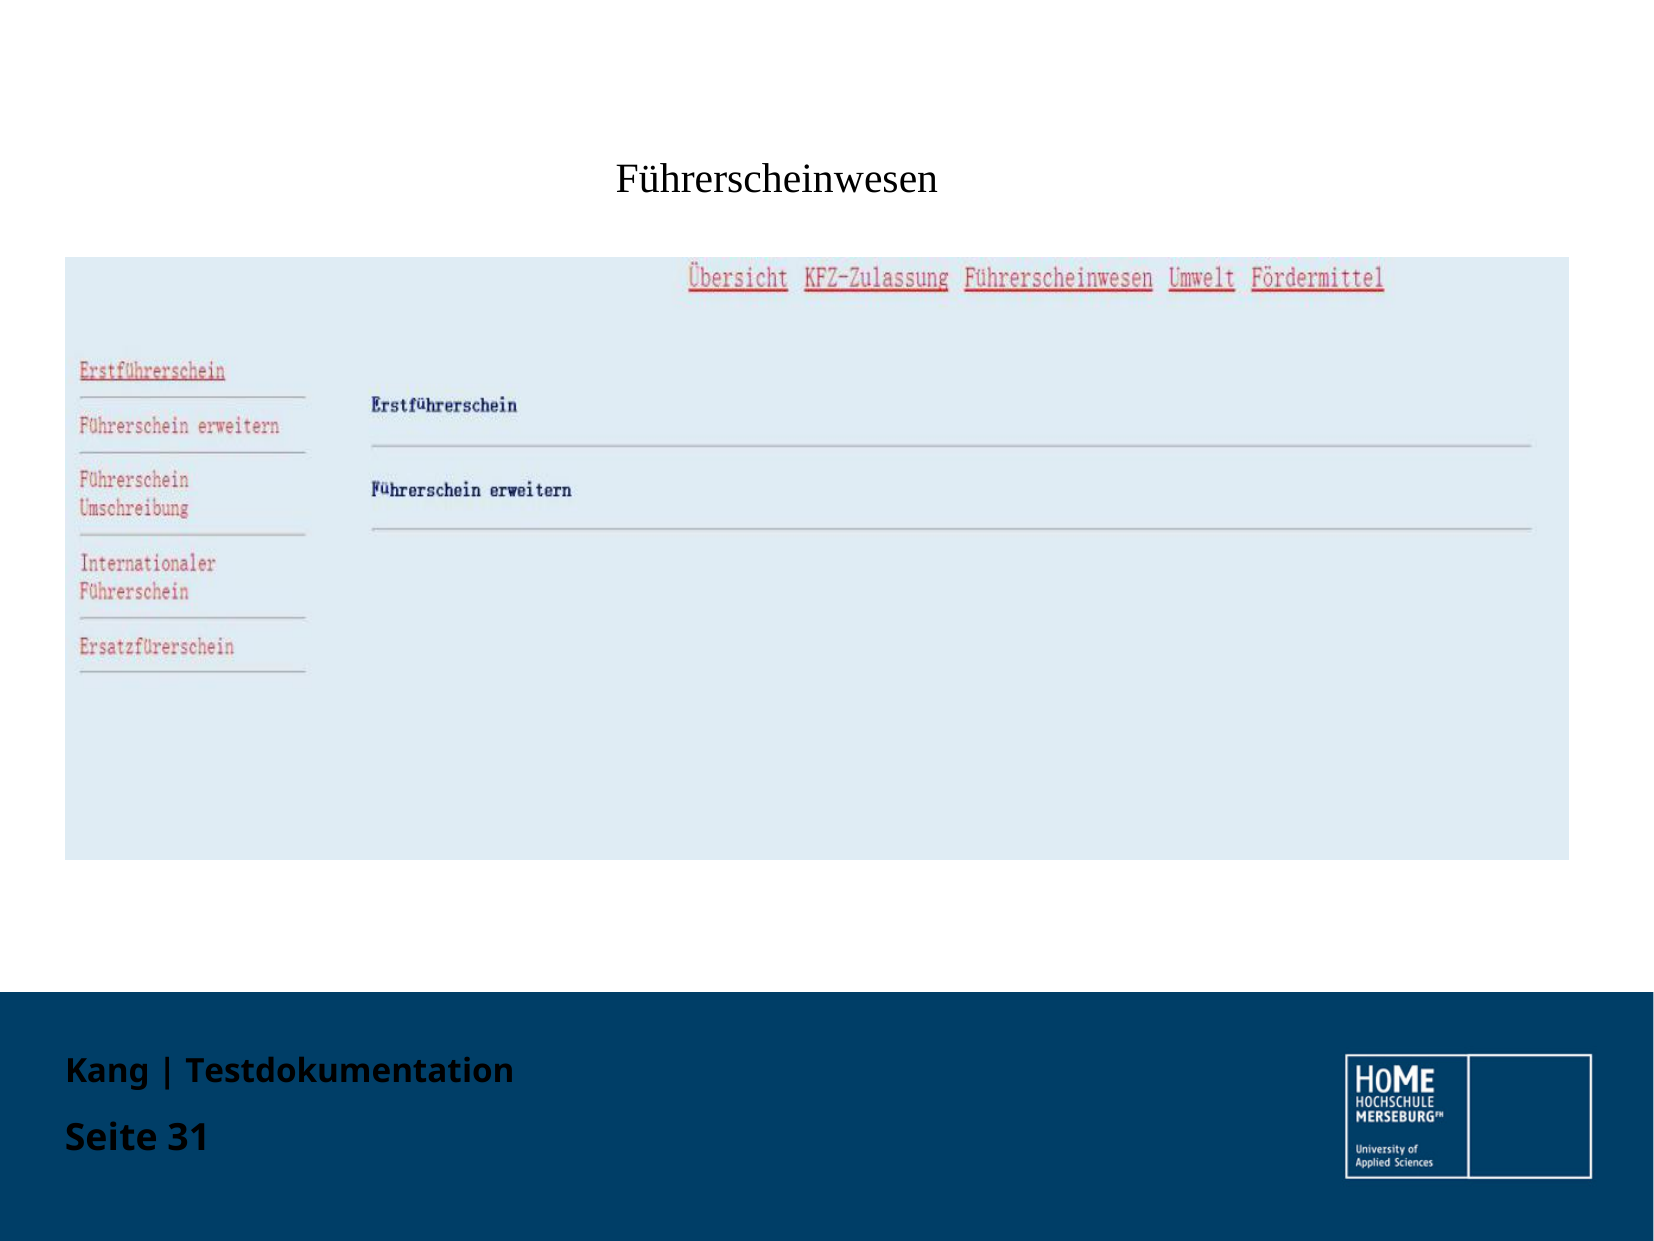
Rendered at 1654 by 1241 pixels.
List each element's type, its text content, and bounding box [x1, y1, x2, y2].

picture [0, 992, 1654, 1241]
text_box Führerscheinwesen [600, 143, 954, 209]
picture [65, 257, 1569, 860]
